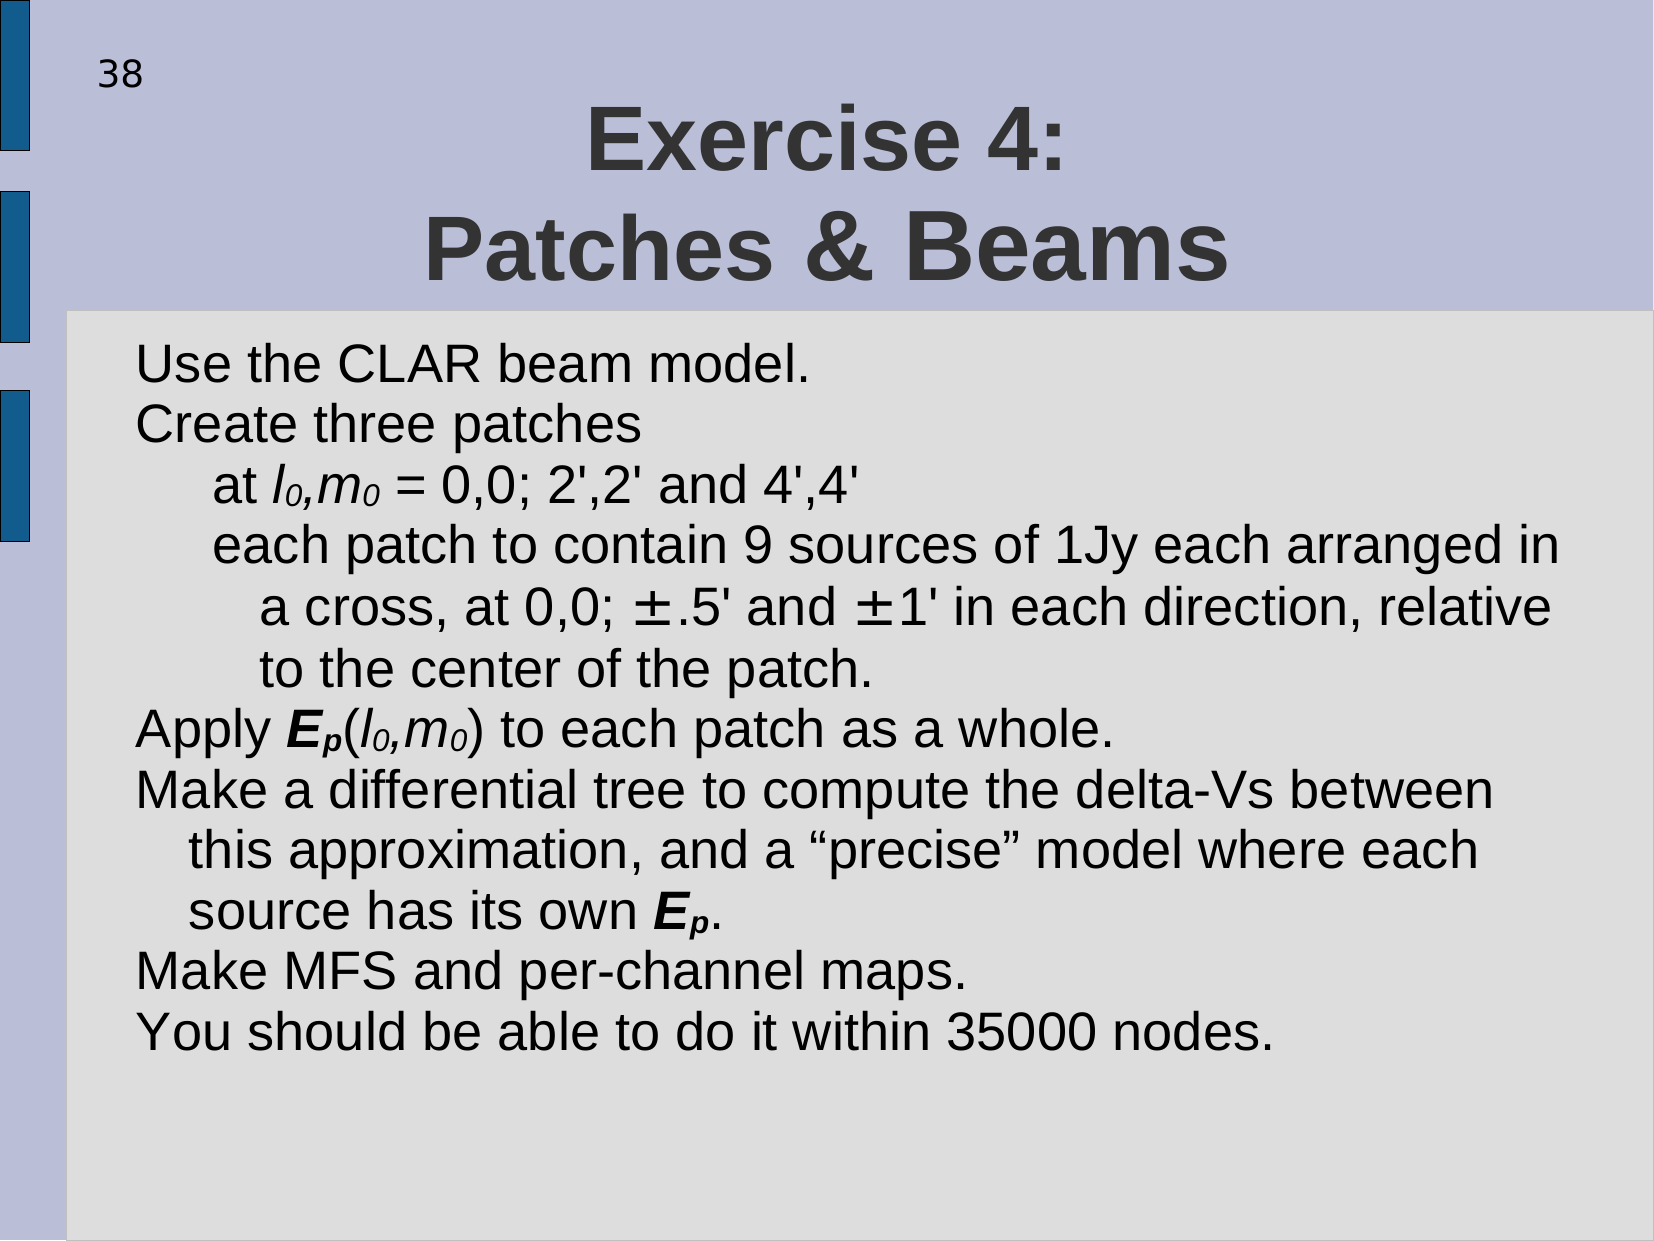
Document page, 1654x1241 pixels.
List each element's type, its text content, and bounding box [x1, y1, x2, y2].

list Use the CLAR beam model. Create three patches at l0,m0 = 0,0; 2',2' and 4',4' each patch to contain 9 sources of 1Jy each arranged in a cross, at 0,0; ±.5' and ±1' in each direction, relative to the center of the patch. Apply Ep(l0,m0) to each patch as a whole. Make a differential tree to compute the delta-Vs between this approximation, and a “precise” model where each source has its own Ep. Make MFS and per-channel maps. You should be able to do it within 35000 nodes. [118, 333, 1595, 1182]
title Exercise 4: Patches & Beams [121, 83, 1534, 307]
text_box <number> [84, 45, 319, 119]
